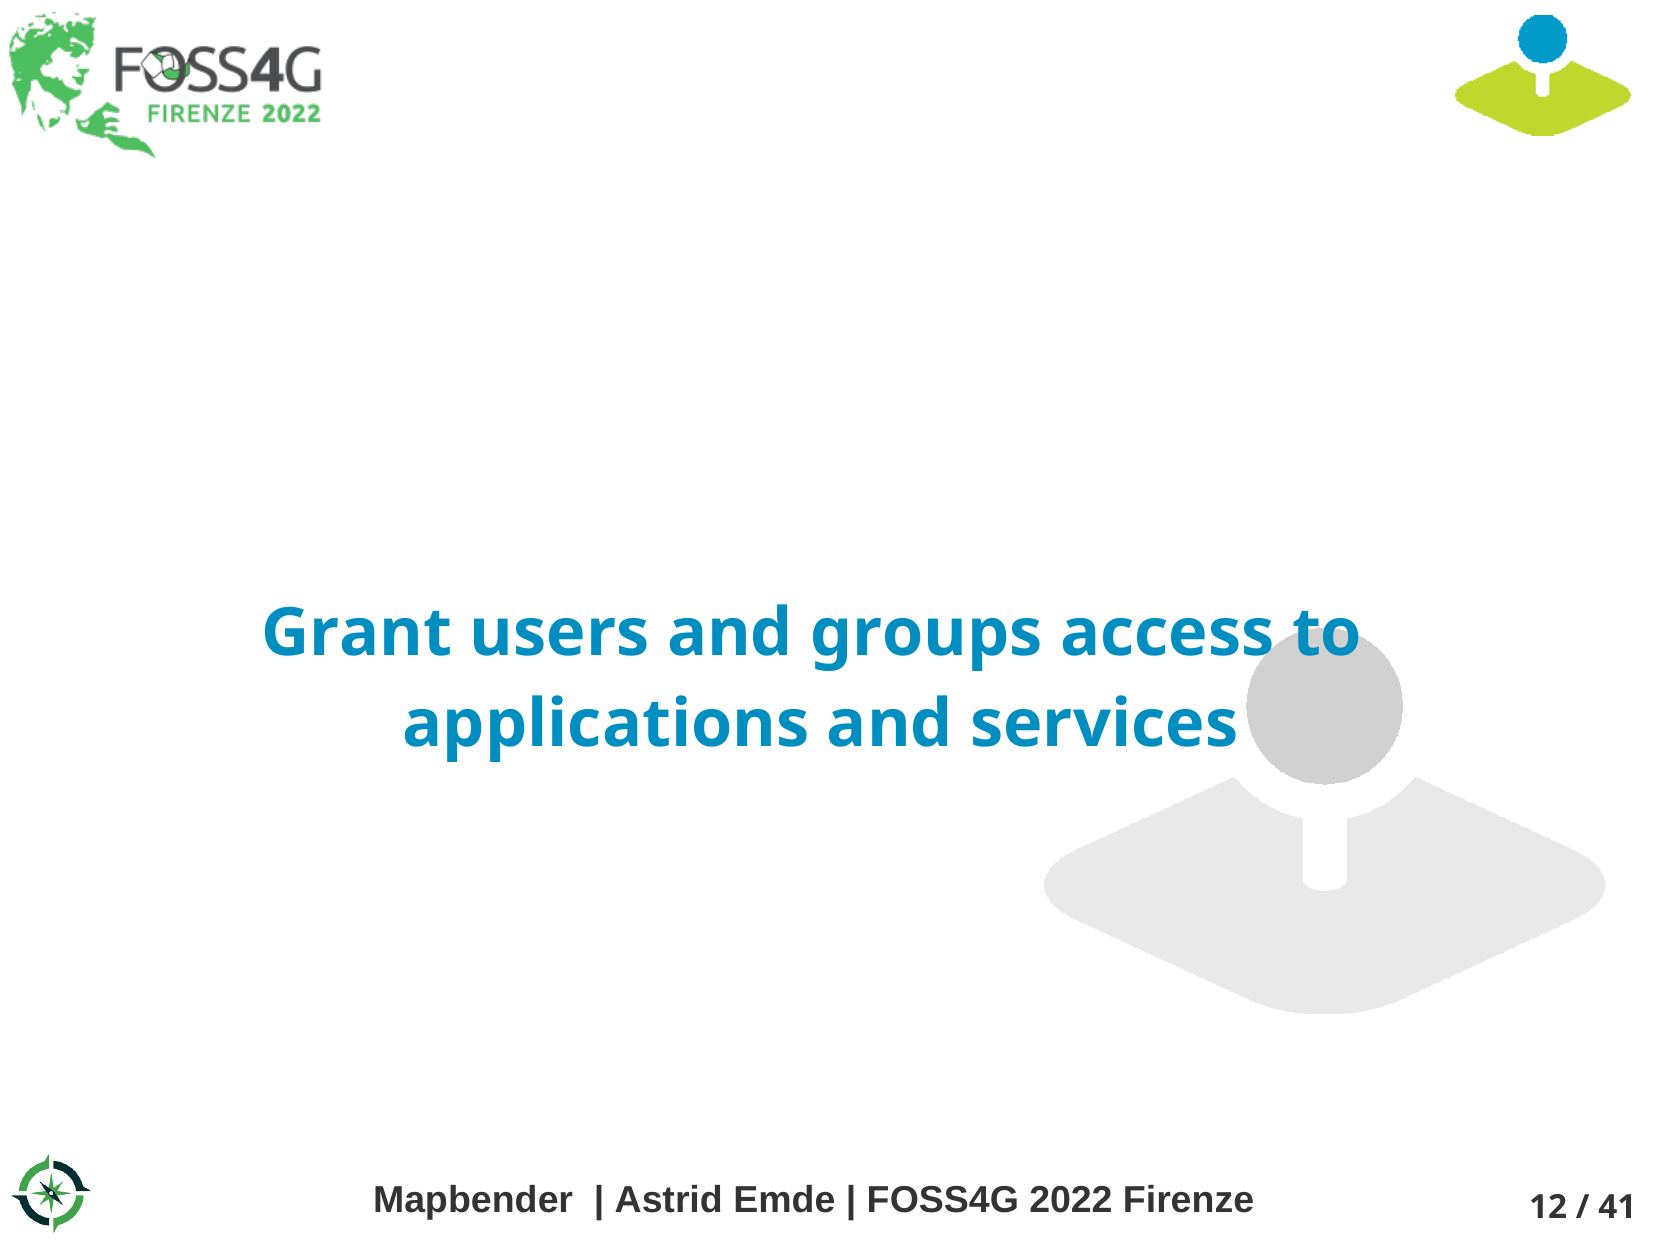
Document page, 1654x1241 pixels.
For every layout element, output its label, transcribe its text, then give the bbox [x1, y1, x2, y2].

picture [1455, 15, 1633, 136]
subtitle Grant users and groups access to applications and services [76, 177, 1565, 1173]
picture [10, 1152, 92, 1234]
picture [0, 12, 376, 158]
